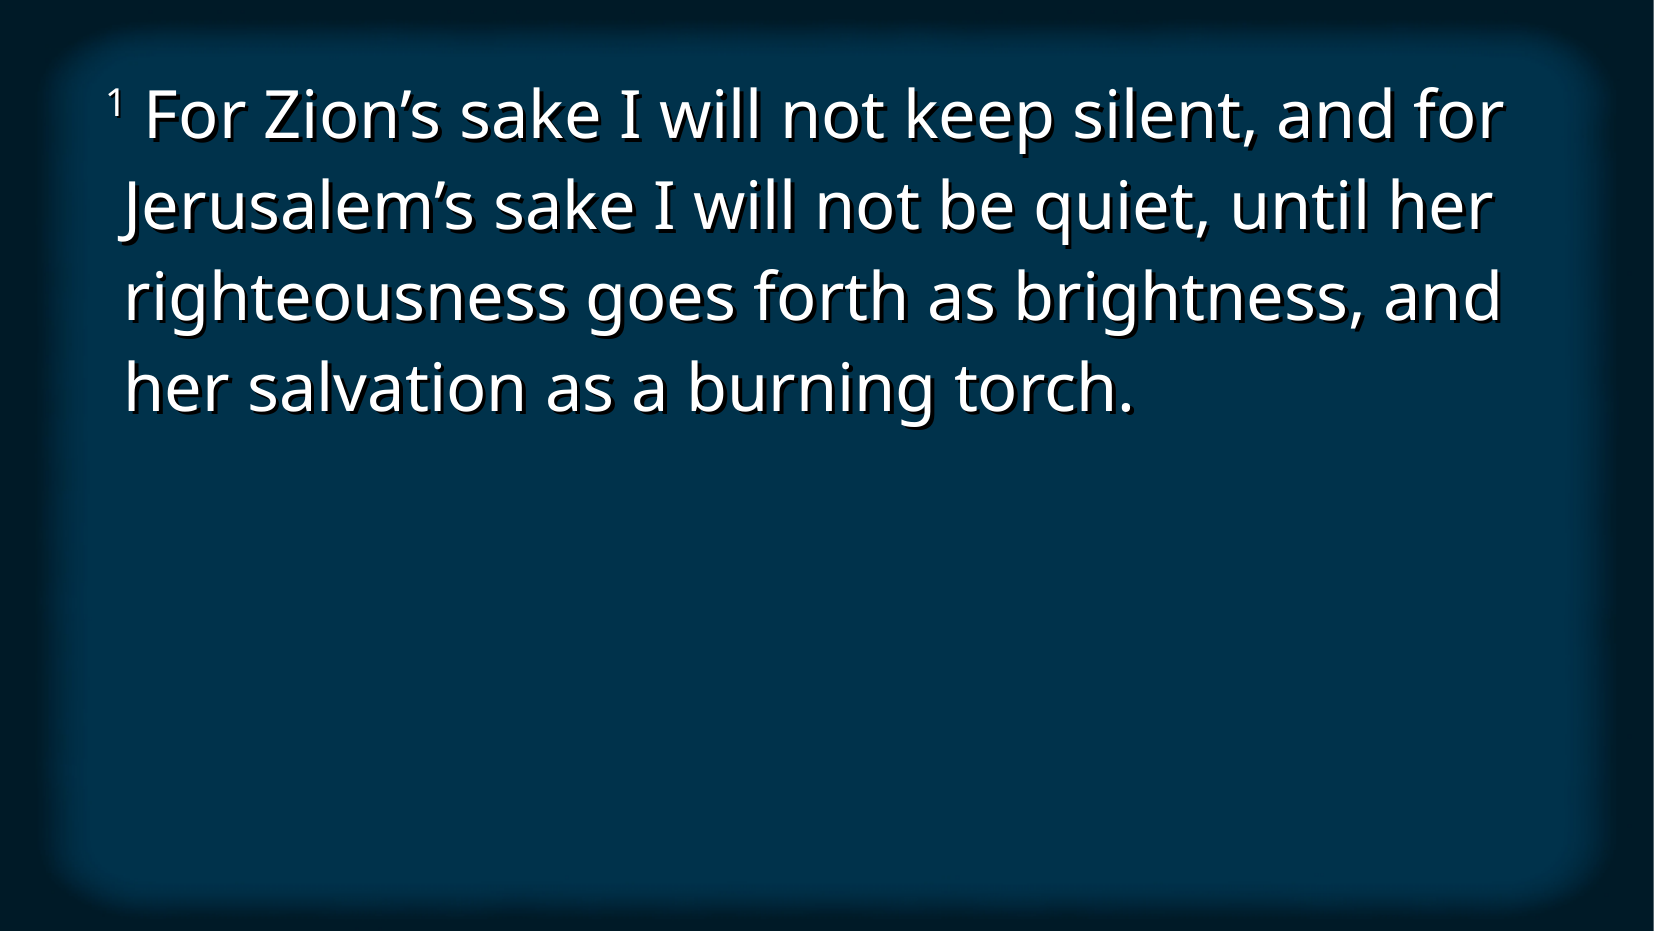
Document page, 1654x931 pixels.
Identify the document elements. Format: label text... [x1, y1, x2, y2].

picture [0, 0, 1654, 931]
text_box 1 For Zion’s sake I will not keep silent, and for Jerusalem’s sake I will not be quiet, until her righteousness goes forth as brightness, and her salvation as a burning torch. [90, 60, 1576, 430]
